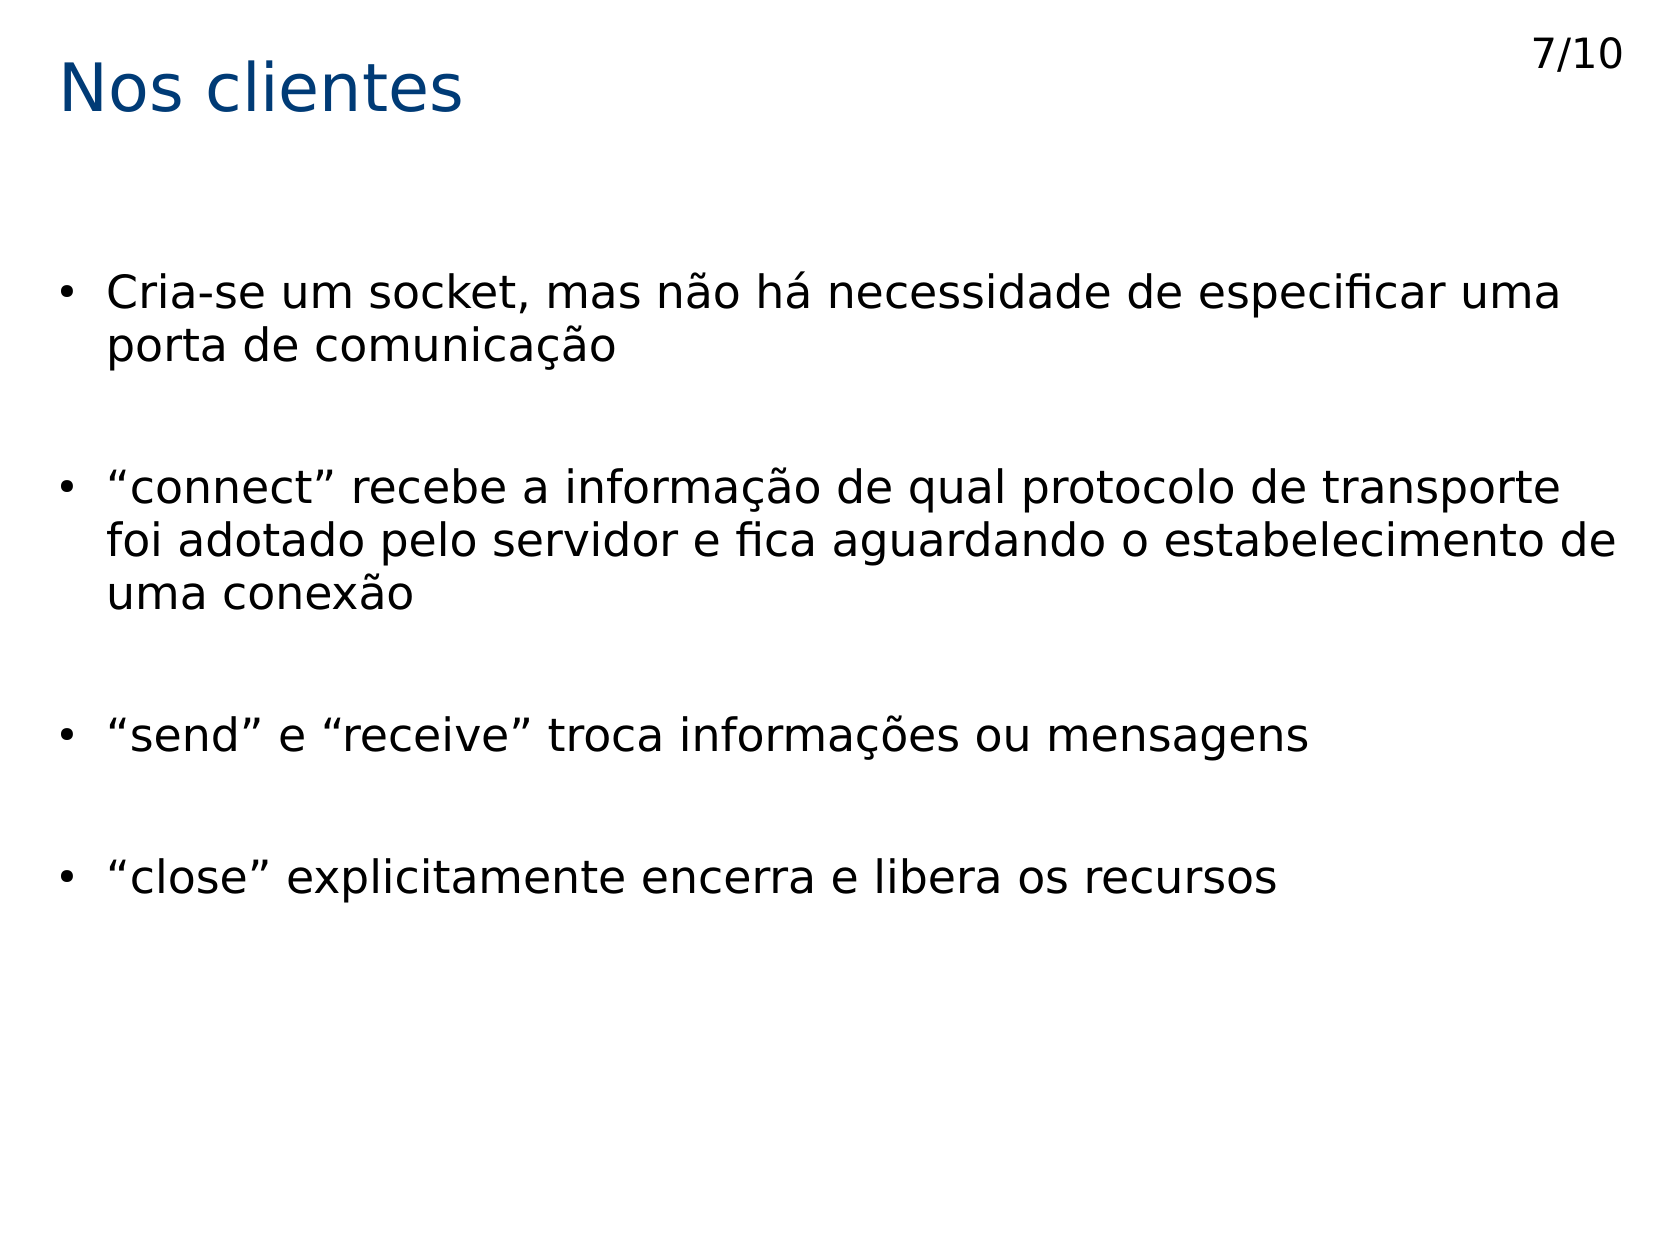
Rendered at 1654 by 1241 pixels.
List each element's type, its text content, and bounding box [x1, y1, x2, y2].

list Cria-se um socket, mas não há necessidade de especificar uma porta de comunicação “connect” recebe a informação de qual protocolo de transporte foi adotado pelo servidor e fica aguardando o estabelecimento de uma conexão “send” e “receive” troca informações ou mensagens “close” explicitamente encerra e libera os recursos [59, 265, 1625, 1211]
title Nos clientes [59, 29, 1506, 148]
